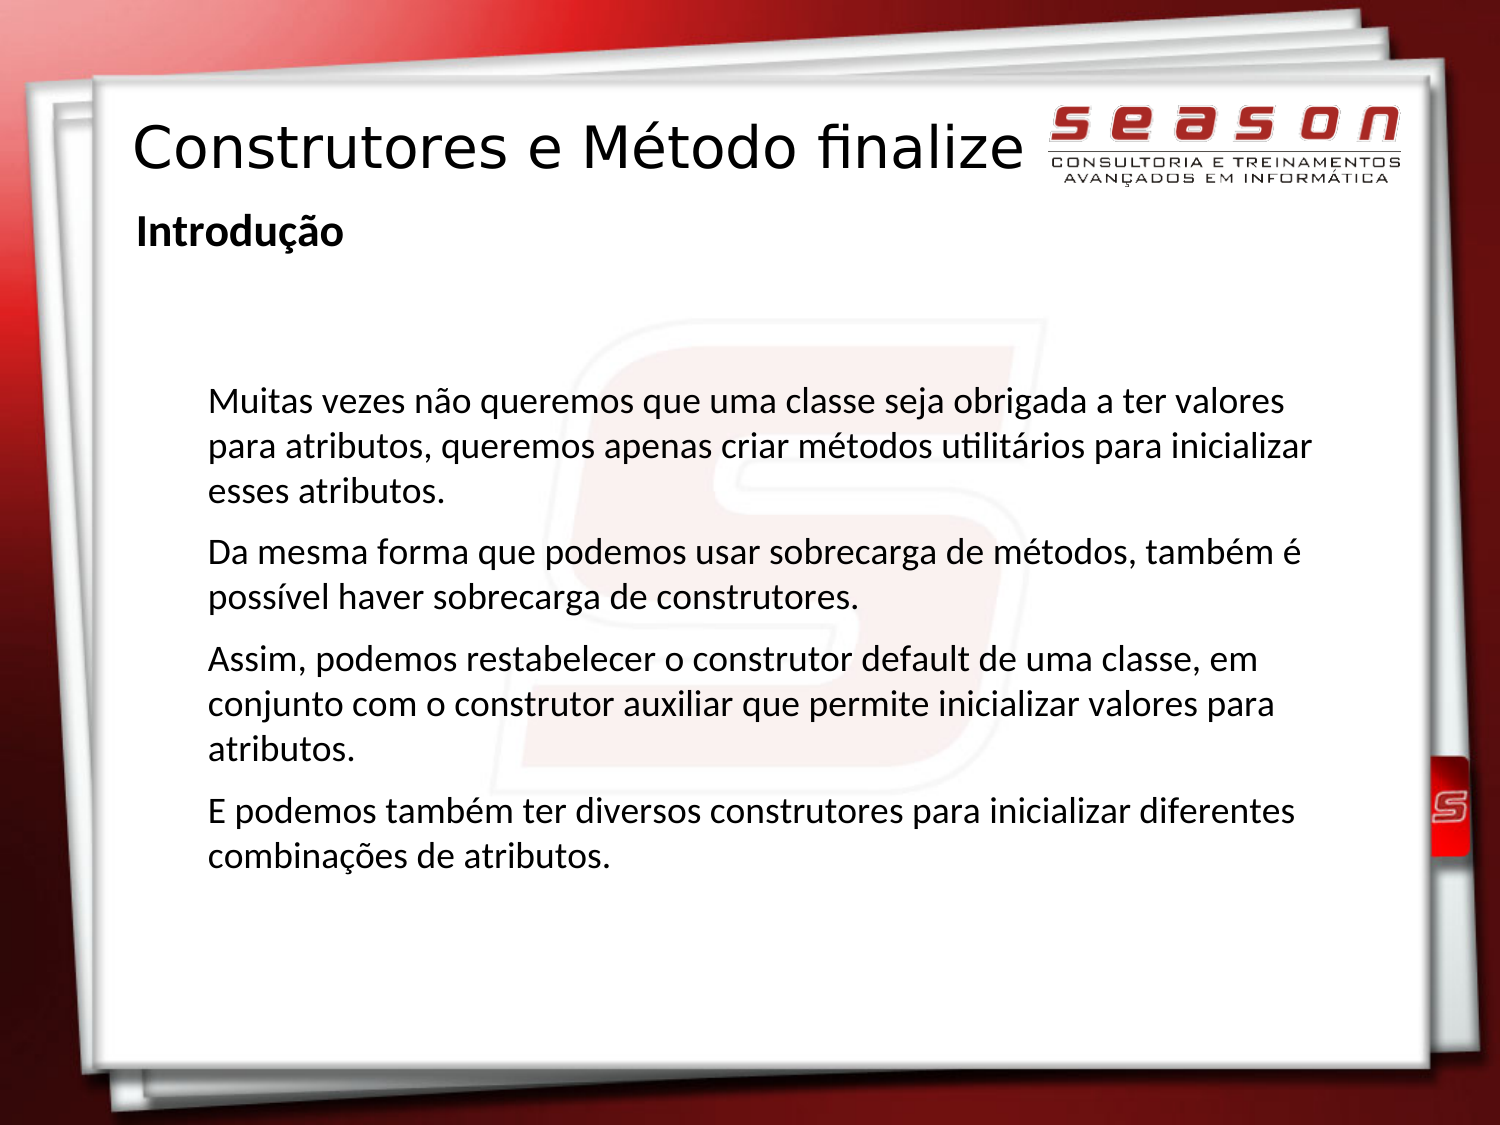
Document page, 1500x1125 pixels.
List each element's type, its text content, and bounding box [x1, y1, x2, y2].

text_box Muitas vezes não queremos que uma classe seja obrigada a ter valores para atributos, queremos apenas criar métodos utilitários para inicializar esses atributos. Da mesma forma que podemos usar sobrecarga de métodos, também é possível haver sobrecarga de construtores. Assim, podemos restabelecer o construtor default de uma classe, em conjunto com o construtor auxiliar que permite inicializar valores para atributos. E podemos também ter diversos construtores para inicializar diferentes combinações de atributos. [207, 353, 1328, 899]
picture [0, 0, 1500, 1125]
title Construtores e Método finalize [118, 33, 1394, 257]
text_box Introdução [119, 200, 1240, 256]
